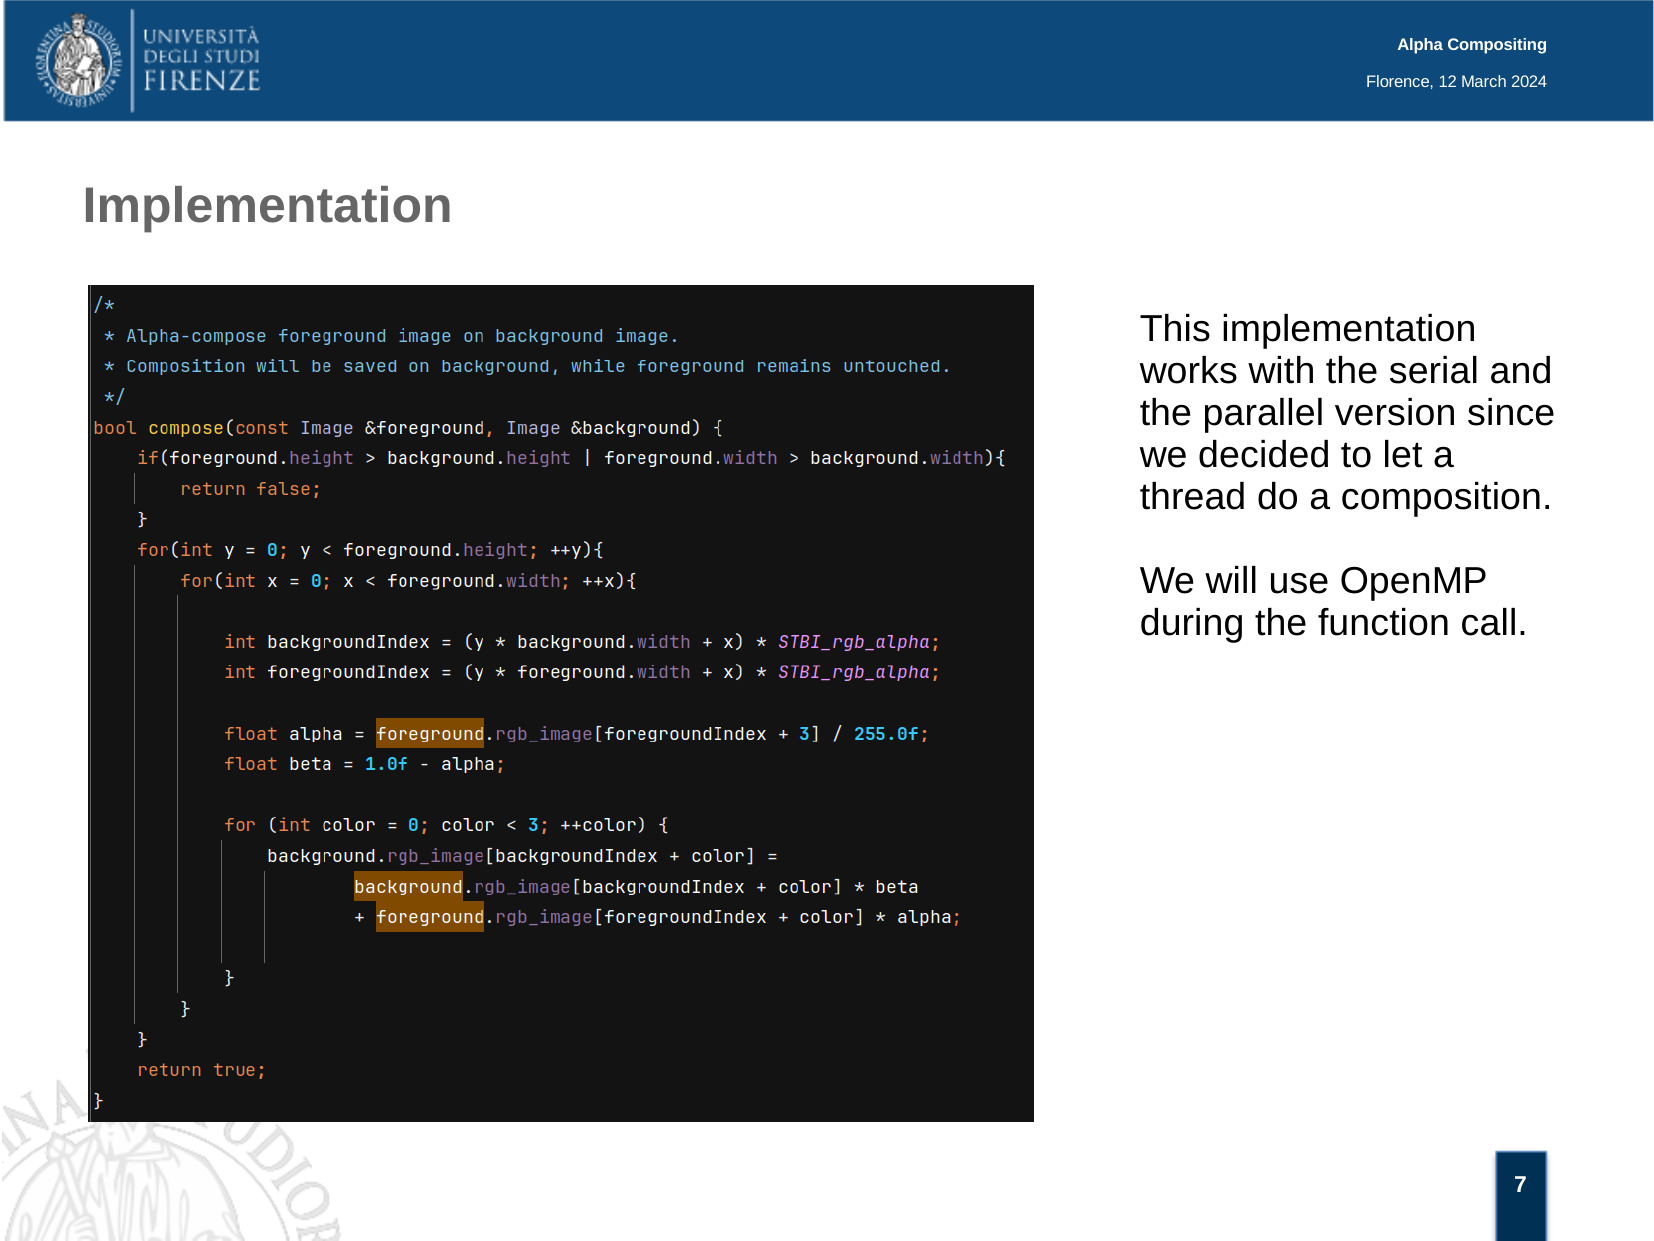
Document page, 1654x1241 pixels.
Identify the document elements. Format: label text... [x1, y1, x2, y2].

text_box Implementation [82, 148, 945, 296]
text_box Alpha Compositing Florence, 12 March 2024 [685, 24, 1548, 102]
text_box <number> [1505, 1160, 1536, 1208]
picture [2, 0, 1654, 1241]
text_box This implementation works with the serial and the parallel version since we decided to let a thread do a composition. We will use OpenMP during the function call. [1125, 300, 1576, 1126]
